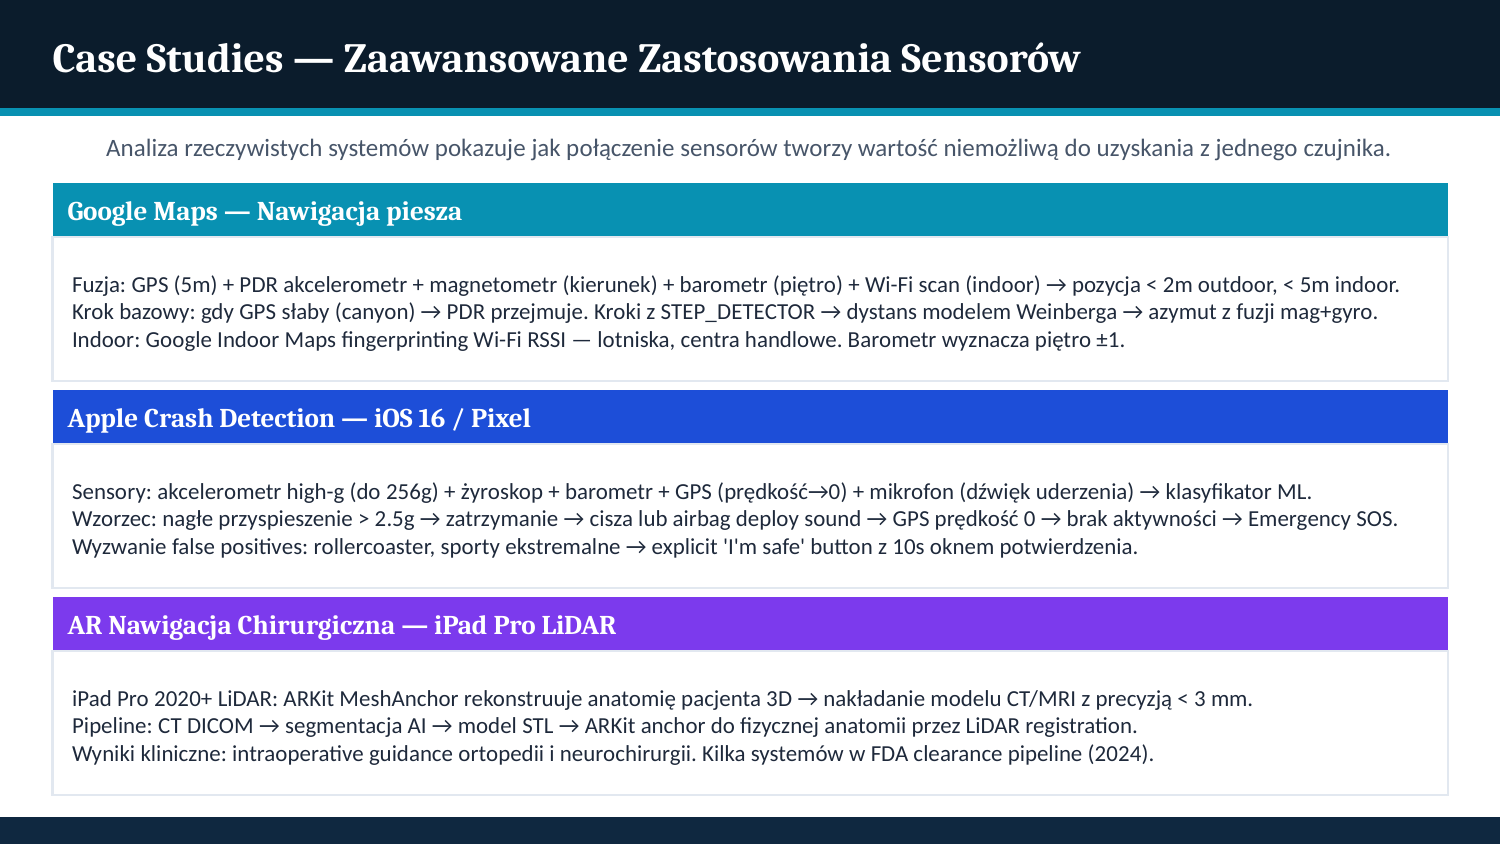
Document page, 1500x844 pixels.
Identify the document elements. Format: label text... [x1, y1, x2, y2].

text_box [53, 597, 1448, 795]
text_box Fuzja: GPS (5m) + PDR akcelerometr + magnetometr (kierunek) + barometr (piętro) + Wi-Fi scan (indoor) → pozycja < 2m outdoor, < 5m indoor. Krok bazowy: gdy GPS słaby (canyon) → PDR przejmuje. Kroki z STEP_DETECTOR → dystans modelem Weinberga → azymut z fuzji mag+gyro. Indoor: Google Indoor Maps fingerprinting Wi-Fi RSSI — lotniska, centra handlowe. Barometr wyznacza piętro ±1. [72, 243, 1437, 378]
text_box Sensory: akcelerometr high-g (do 256g) + żyroskop + barometr + GPS (prędkość→0) + mikrofon (dźwięk uderzenia) → klasyfikator ML. Wzorzec: nagłe przyspieszenie > 2.5g → zatrzymanie → cisza lub airbag deploy sound → GPS prędkość 0 → brak aktywności → Emergency SOS. Wyzwanie false positives: rollercoaster, sporty ekstremalne → explicit 'I'm safe' button z 10s oknem potwierdzenia. [72, 450, 1437, 585]
text_box [53, 390, 1448, 588]
text_box [53, 183, 1448, 381]
text_box Case Studies — Zaawansowane Zastosowania Sensorów [53, 9, 1448, 102]
text_box [0, 0, 1500, 116]
text_box AR Nawigacja Chirurgiczna — iPad Pro LiDAR [68, 604, 1418, 644]
text_box Analiza rzeczywistych systemów pokazuje jak połączenie sensorów tworzy wartość niemożliwą do uzyskania z jednego czujnika. [53, 123, 1448, 171]
text_box Apple Crash Detection — iOS 16 / Pixel [68, 398, 1418, 437]
text_box iPad Pro 2020+ LiDAR: ARKit MeshAnchor rekonstruuje anatomię pacjenta 3D → nakładanie modelu CT/MRI z precyzją < 3 mm. Pipeline: CT DICOM → segmentacja AI → model STL → ARKit anchor do fizycznej anatomii przez LiDAR registration. Wyniki kliniczne: intraoperative guidance ortopedii i neurochirurgii. Kilka systemów w FDA clearance pipeline (2024). [72, 657, 1437, 792]
text_box Google Maps — Nawigacja piesza [68, 191, 1418, 230]
text_box [0, 817, 1500, 844]
